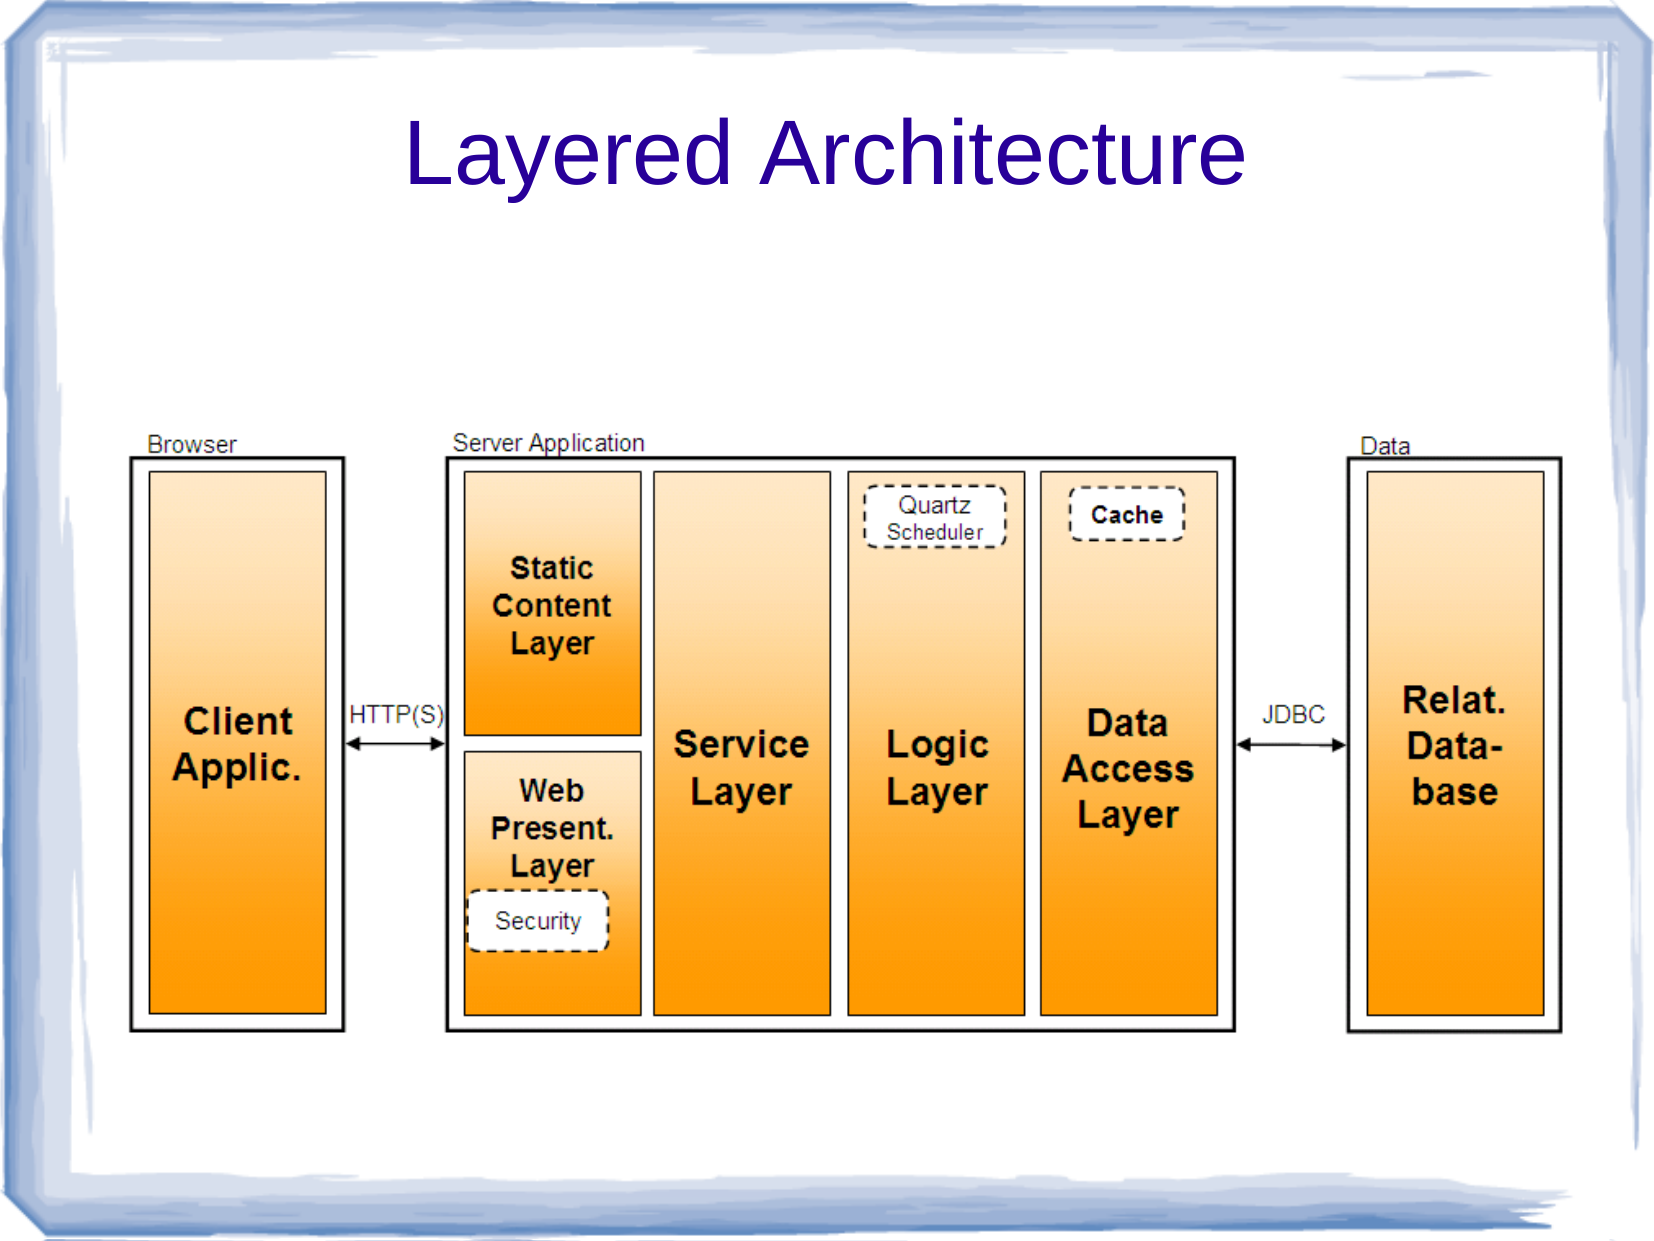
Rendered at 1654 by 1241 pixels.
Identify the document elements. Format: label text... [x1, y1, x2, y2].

picture [0, 0, 1654, 1241]
title Layered Architecture [82, 49, 1571, 257]
